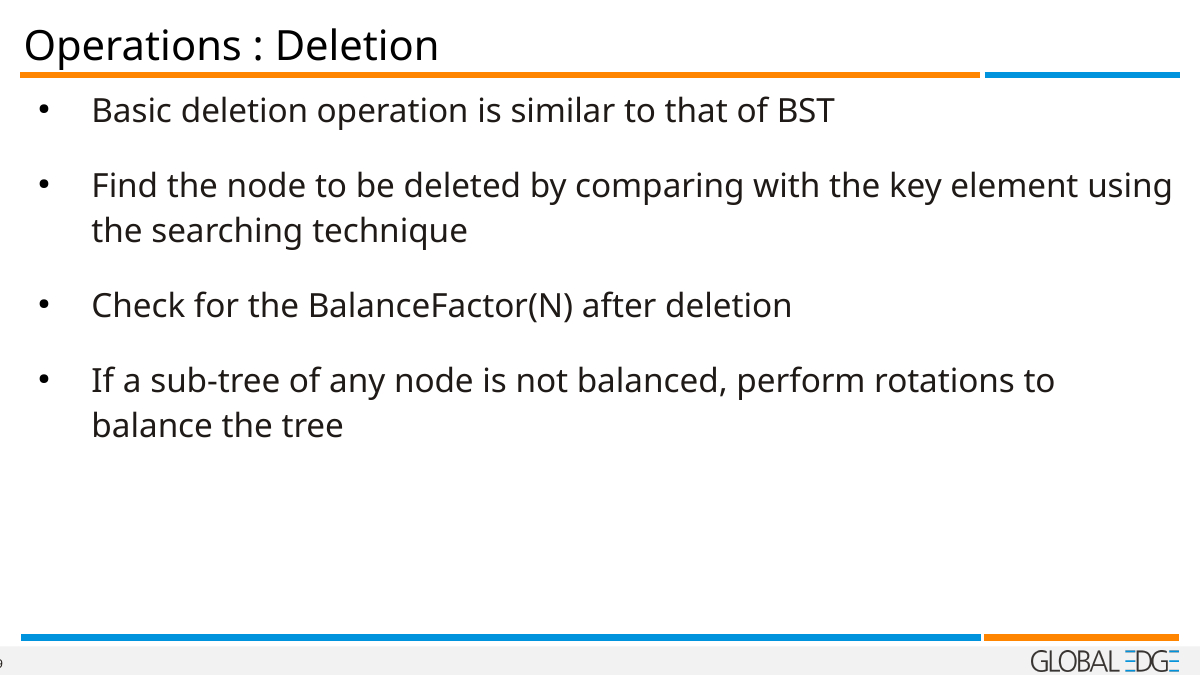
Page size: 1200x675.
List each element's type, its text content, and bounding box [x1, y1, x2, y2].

picture [1031, 650, 1179, 672]
title Operations : Deletion [23, 17, 1099, 71]
list Basic deletion operation is similar to that of BST Find the node to be deleted by comparing with the key element using the searching technique Check for the BalanceFactor(N) after deletion If a sub-tree of any node is not balanced, perform rotations to balance the tree [20, 87, 1179, 628]
